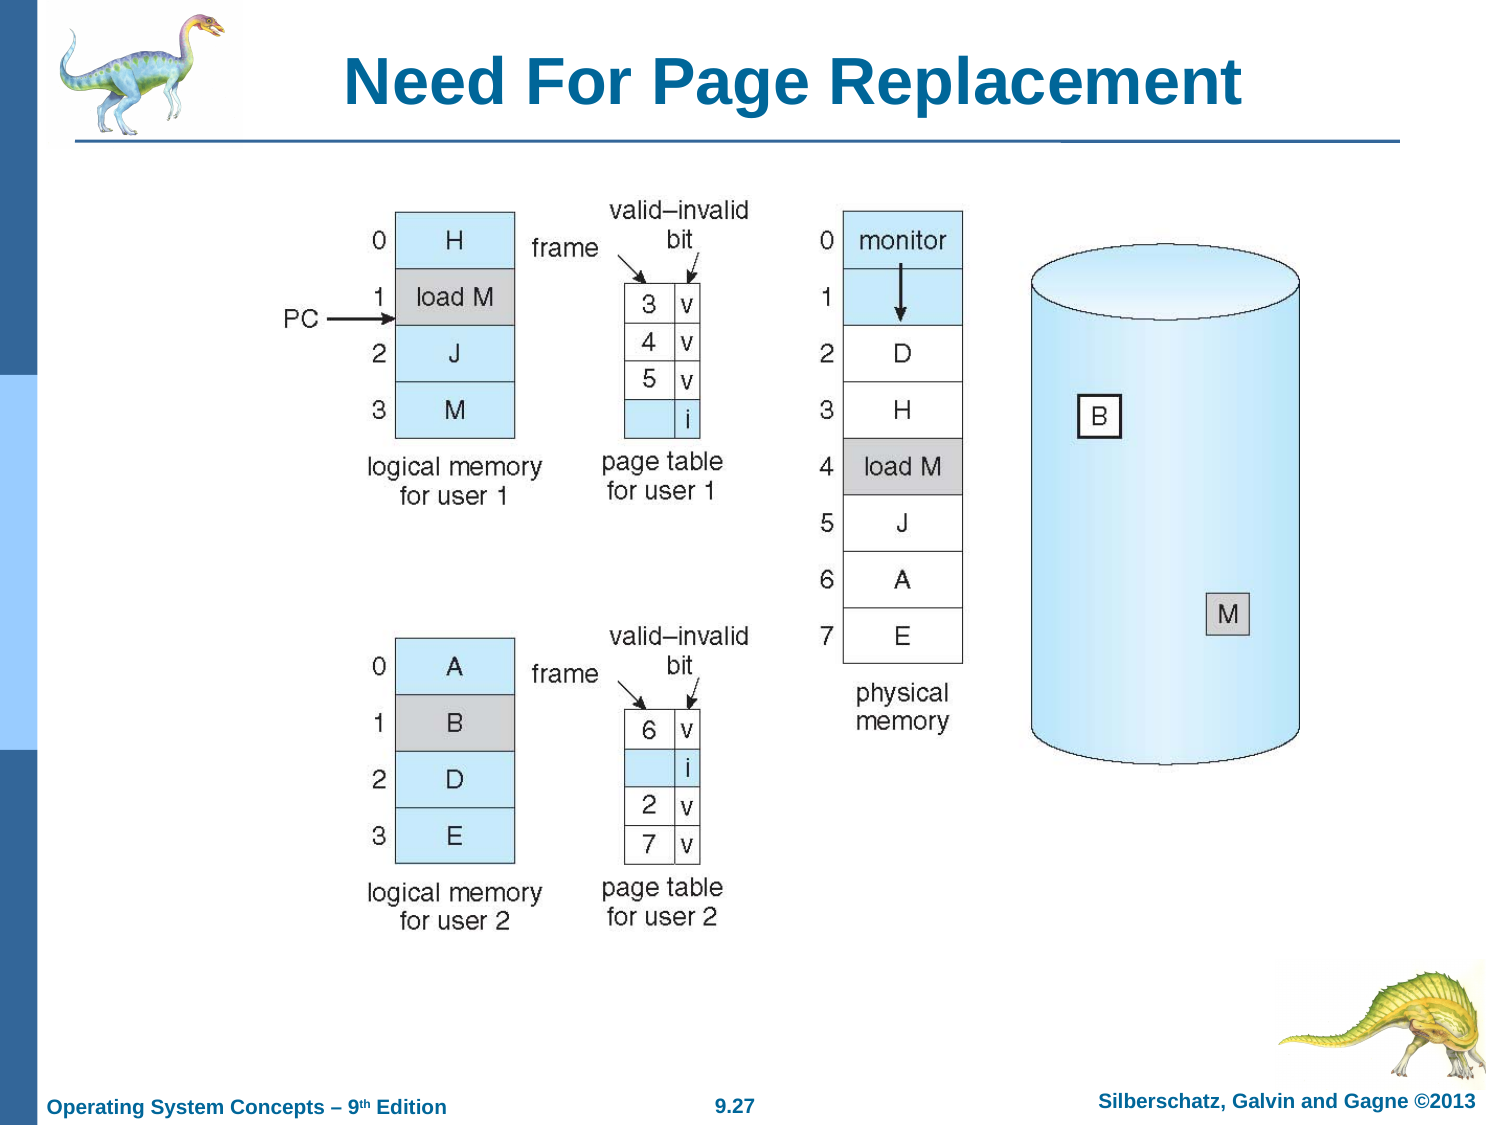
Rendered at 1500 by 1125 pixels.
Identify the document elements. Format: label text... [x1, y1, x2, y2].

title Need For Page Replacement [162, 31, 1425, 126]
picture [46, 0, 243, 149]
picture [1275, 959, 1486, 1090]
picture [283, 195, 1300, 936]
